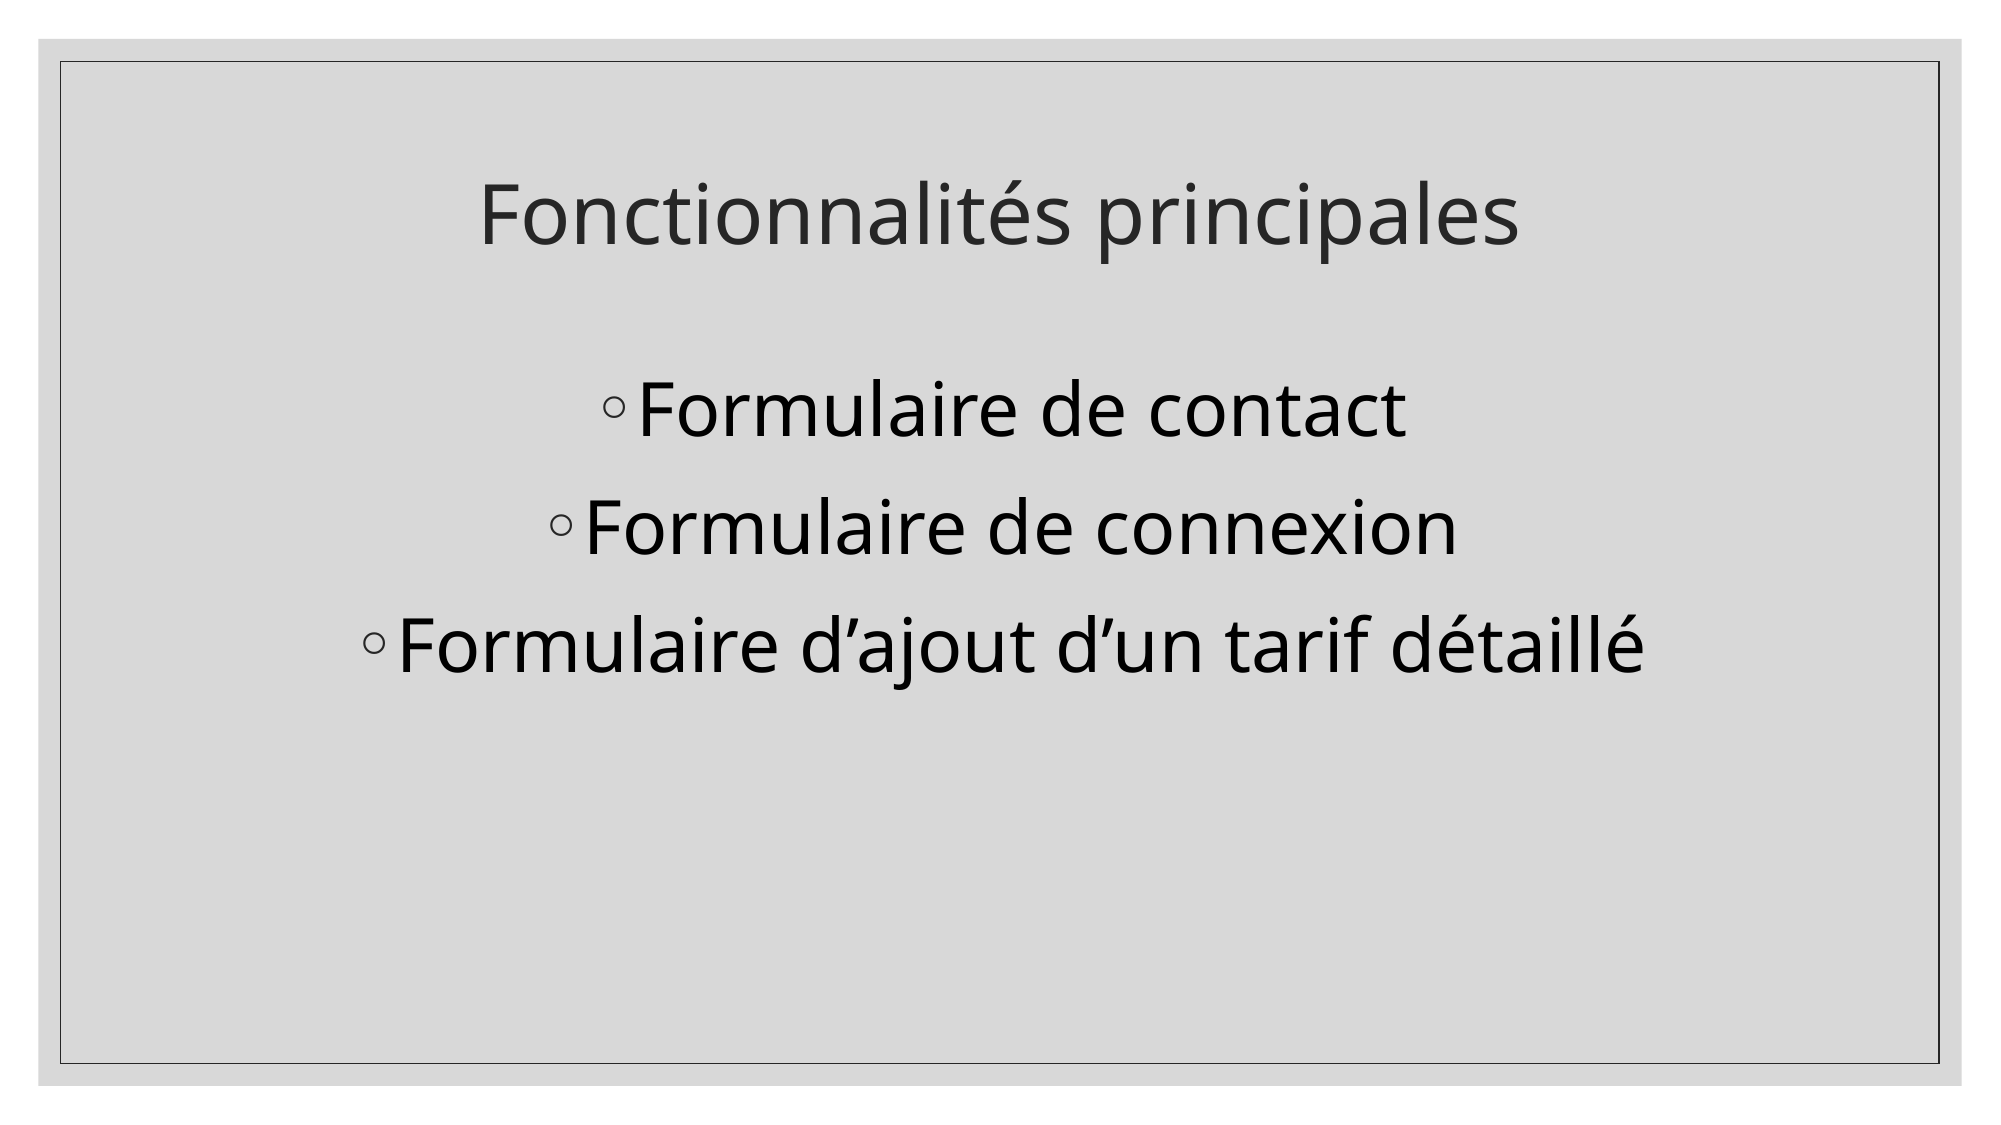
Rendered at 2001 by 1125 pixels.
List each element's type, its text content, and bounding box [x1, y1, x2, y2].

list Formulaire de contact Formulaire de connexion Formulaire d’ajout d’un tarif détaillé [174, 345, 1825, 977]
title Fonctionnalités principales [174, 105, 1825, 331]
